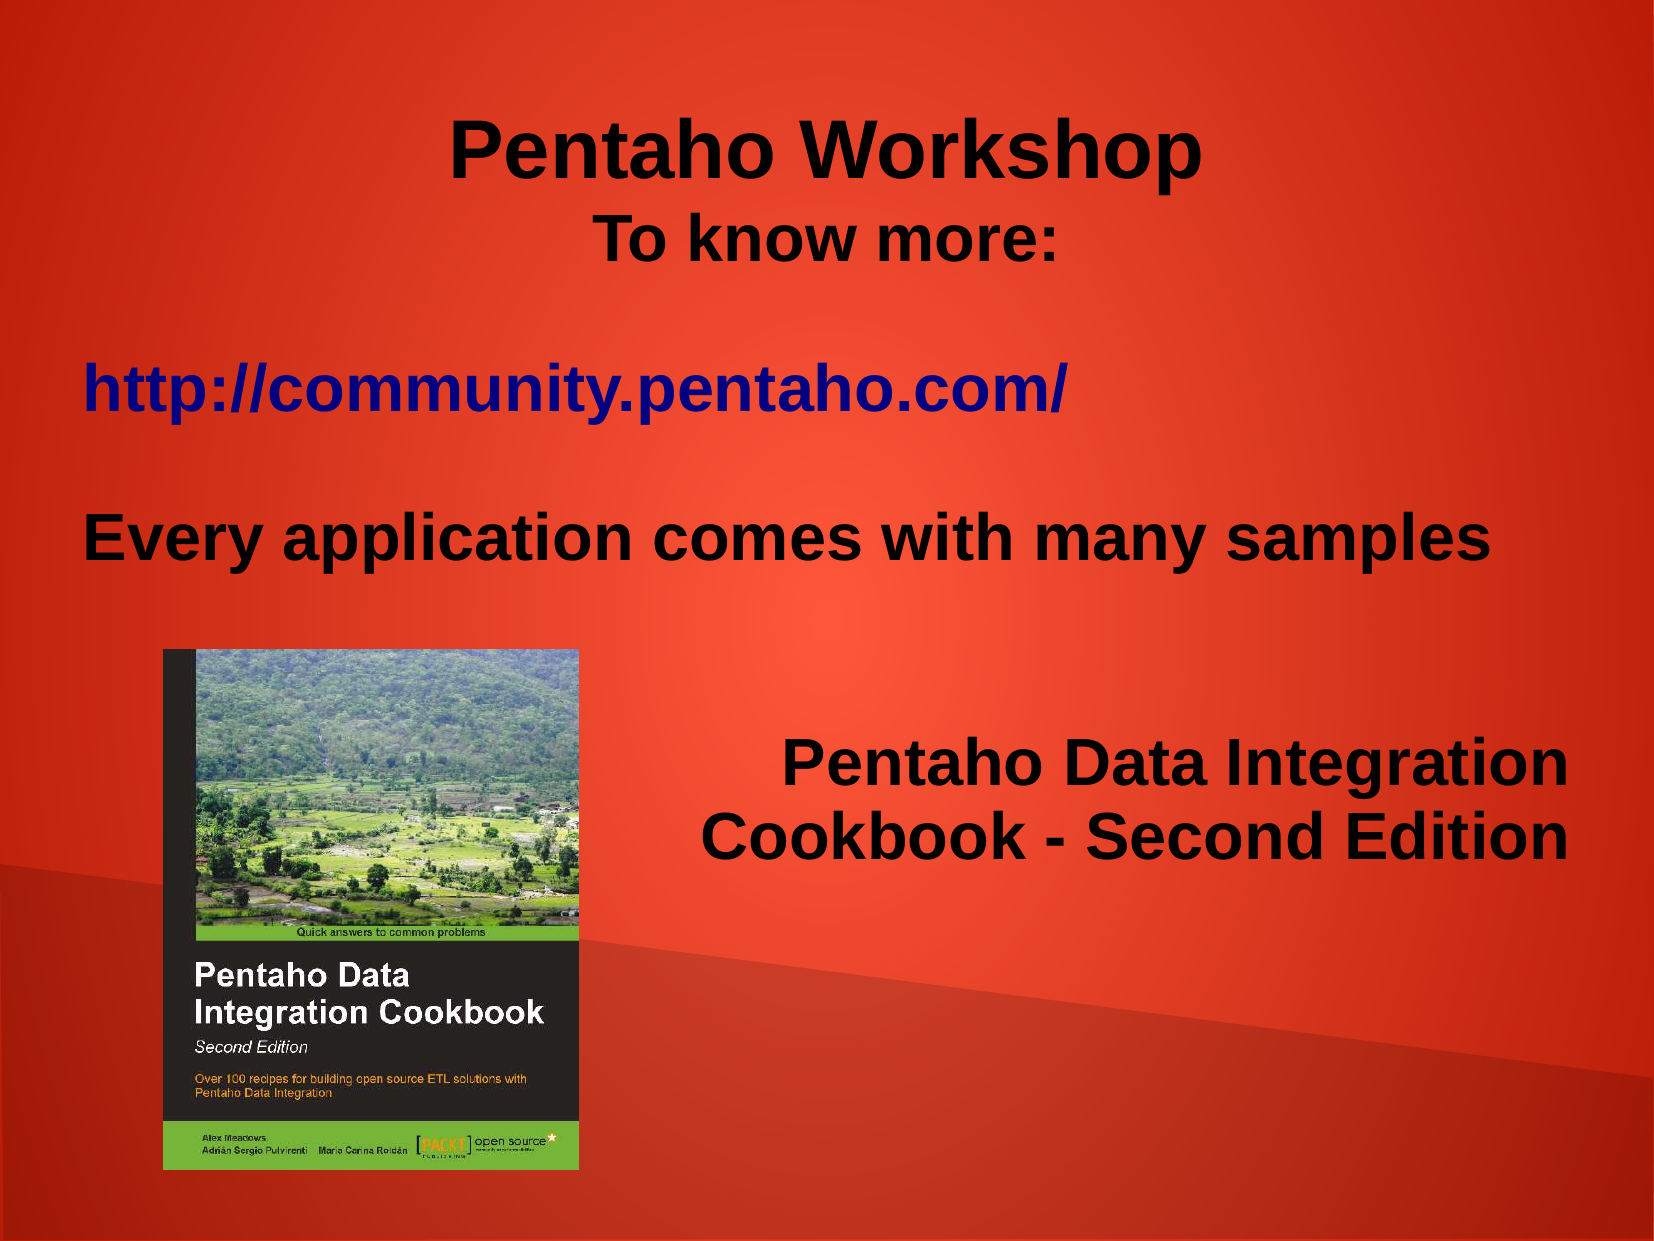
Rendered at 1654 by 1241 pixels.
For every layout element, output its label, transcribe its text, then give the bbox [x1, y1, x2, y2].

subtitle To know more: http://community.pentaho.com/ Every application comes with many samples Pentaho Data Integration Cookbook - Second Edition [82, 201, 1571, 1099]
picture [163, 649, 579, 1170]
title Pentaho Workshop [82, 47, 1571, 201]
